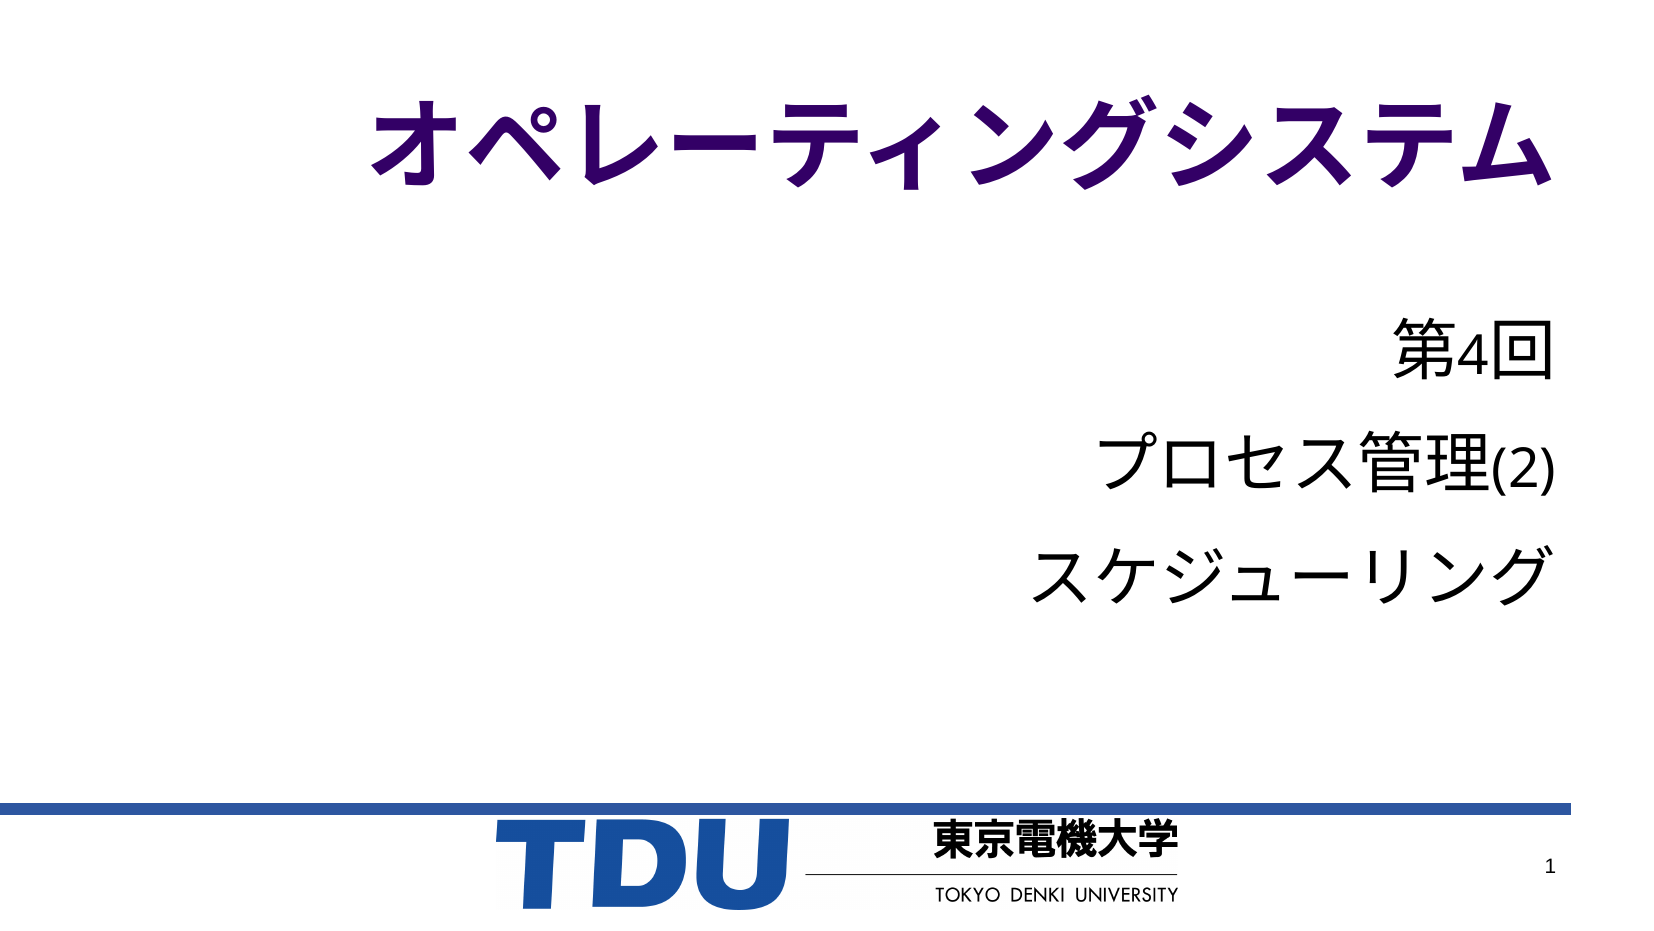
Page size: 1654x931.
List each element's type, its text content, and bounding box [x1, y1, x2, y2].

subtitle 第4回 プロセス管理(2) スケジューリング [82, 289, 1571, 829]
title オペレーティングシステム [82, 63, 1571, 218]
picture [496, 829, 1178, 910]
